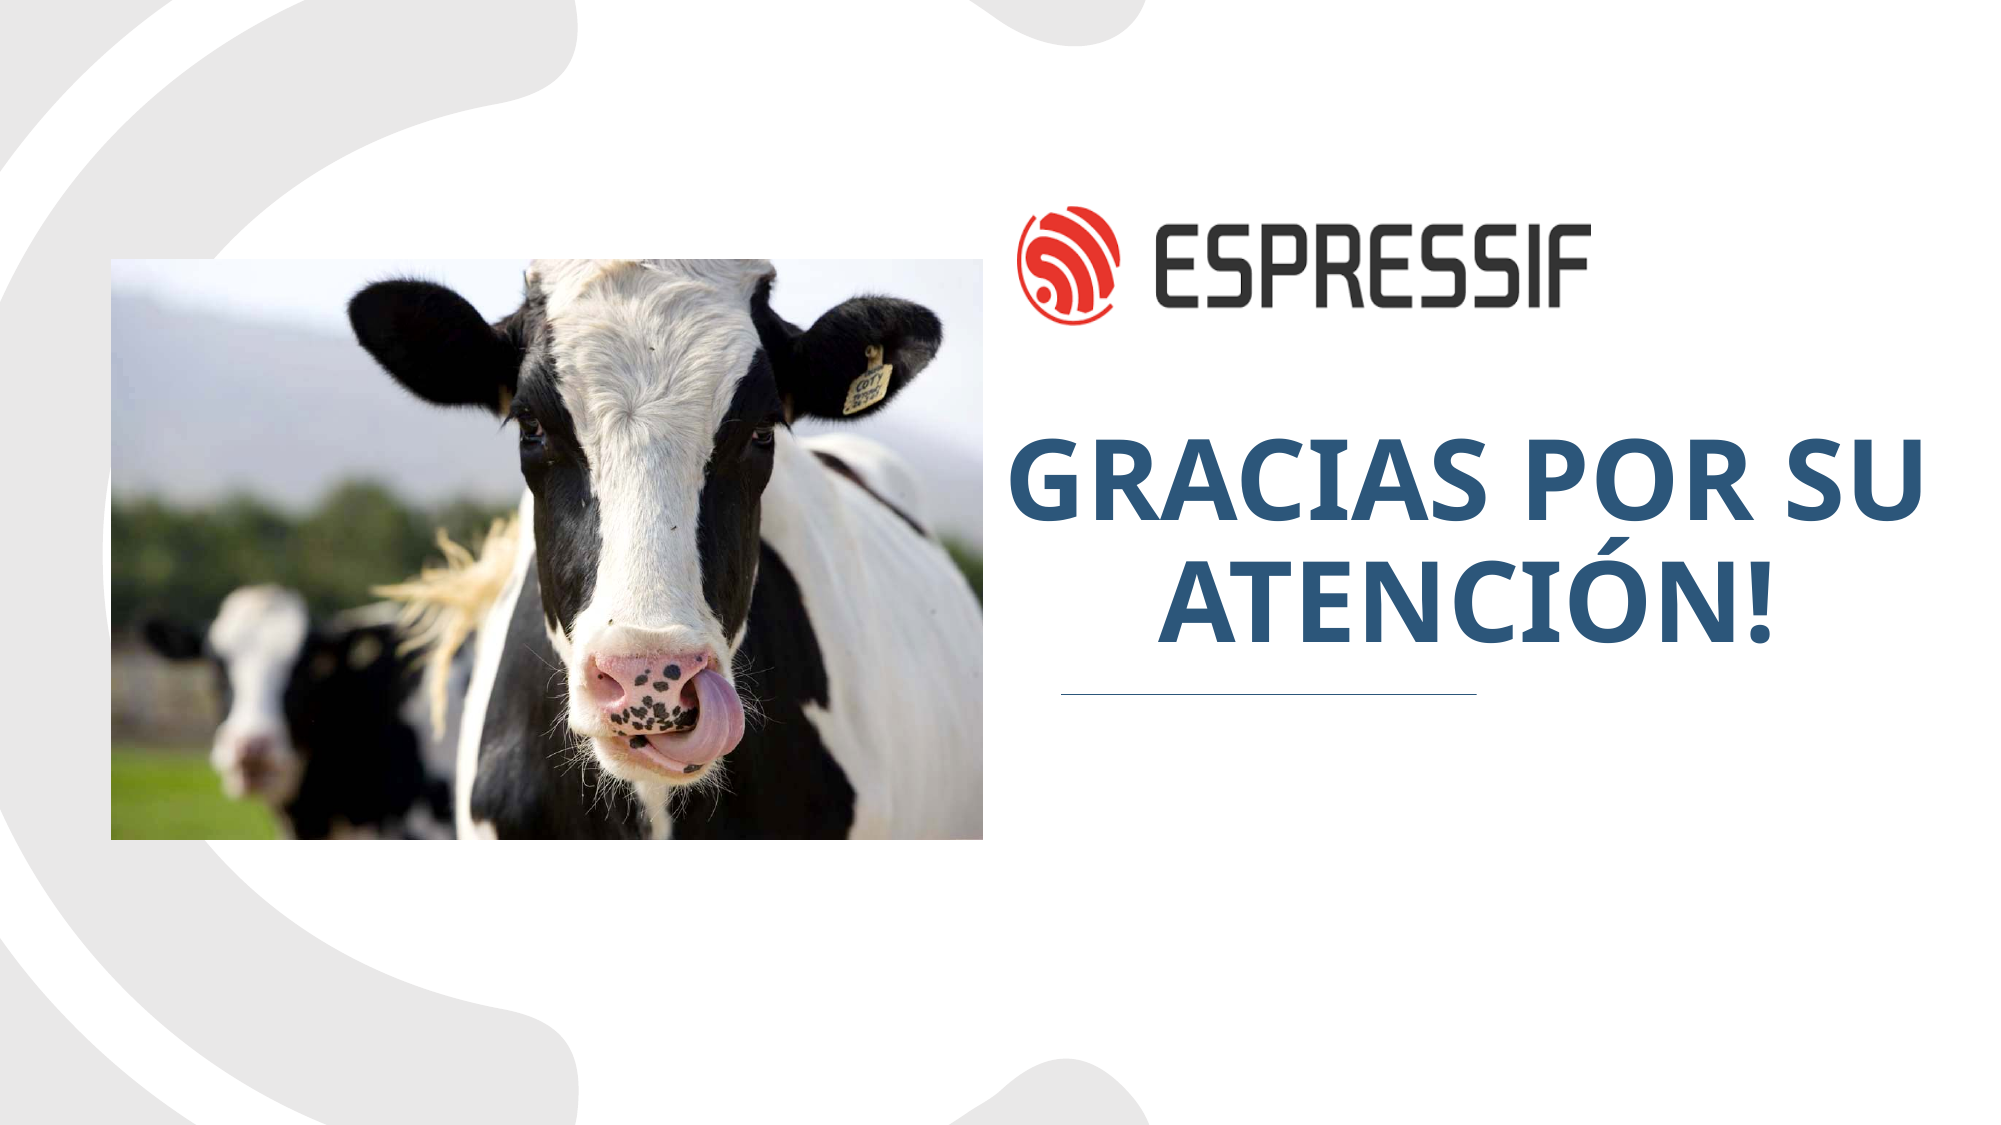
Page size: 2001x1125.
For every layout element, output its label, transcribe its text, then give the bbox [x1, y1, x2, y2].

picture [111, 259, 983, 841]
picture [1017, 206, 1591, 326]
title Gracias por su atención! [983, 358, 2000, 674]
